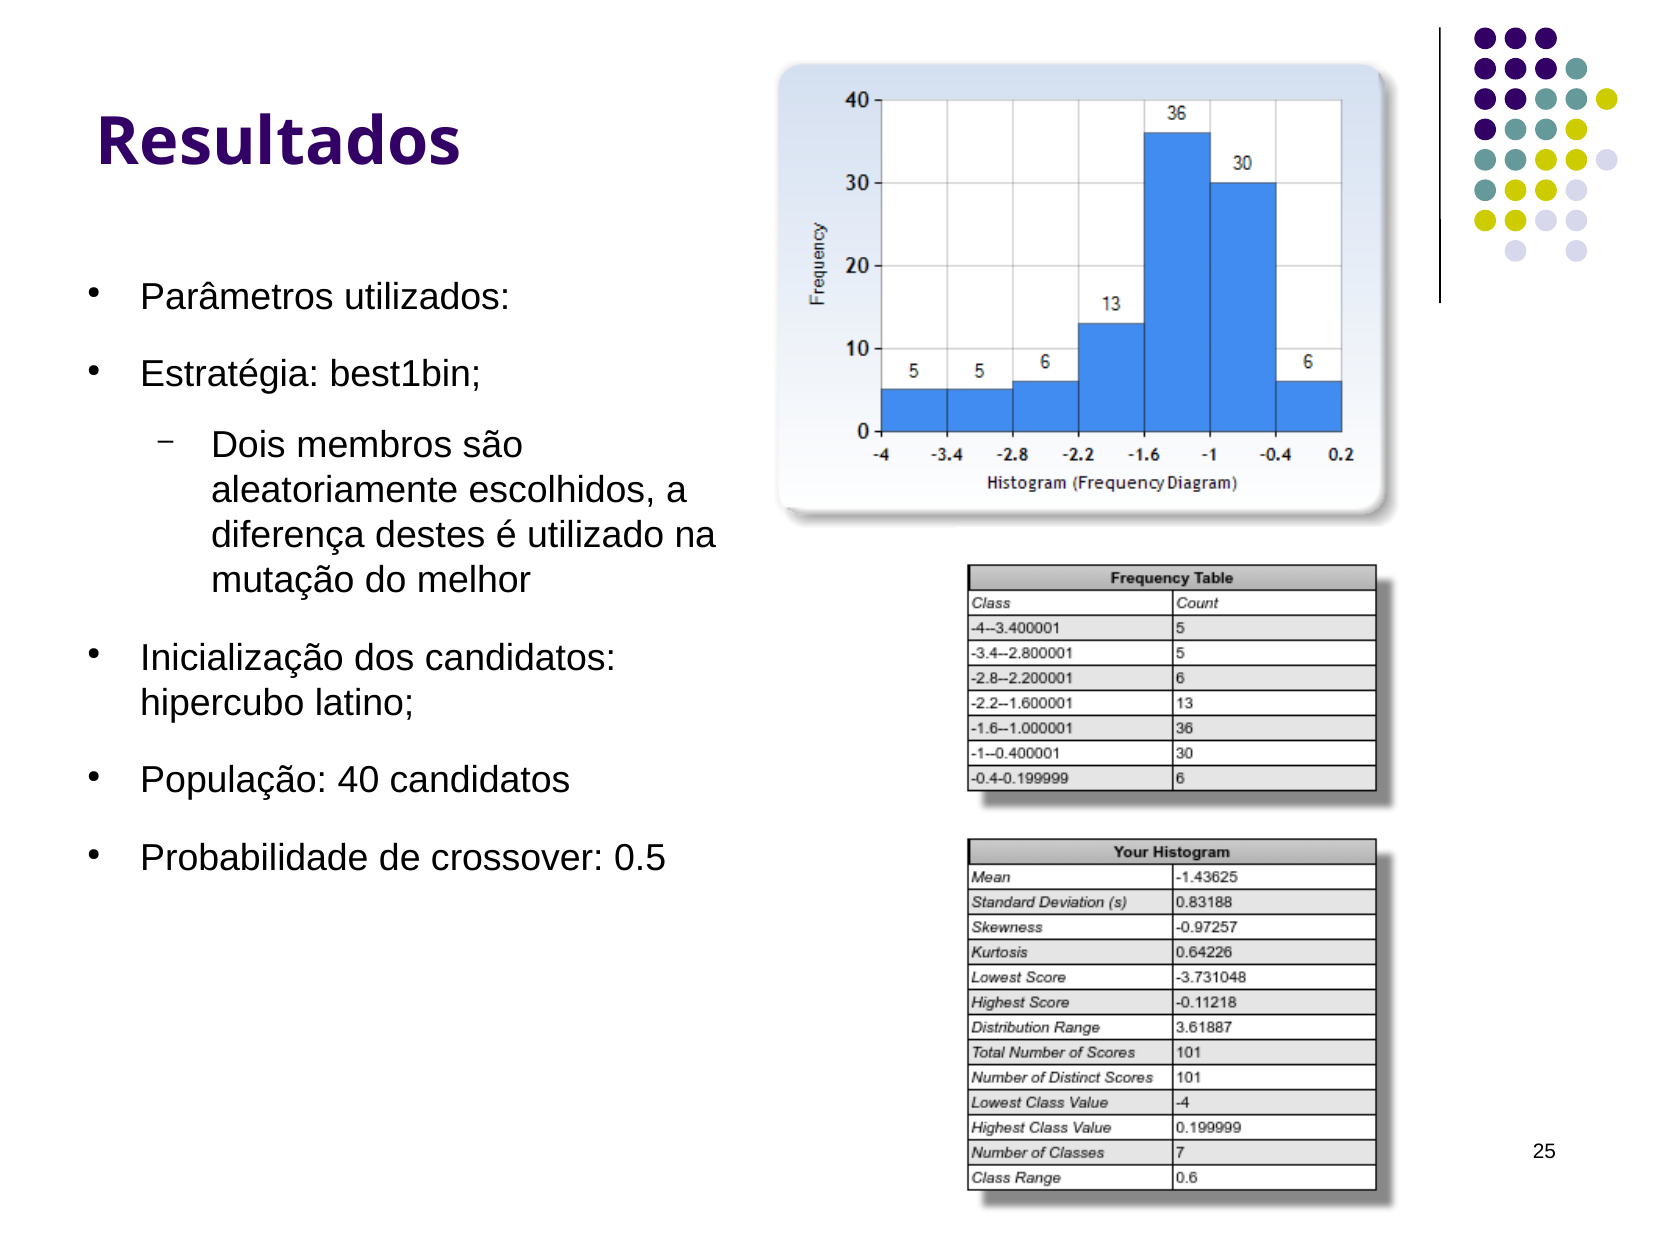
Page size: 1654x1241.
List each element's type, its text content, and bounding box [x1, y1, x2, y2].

list Parâmetros utilizados: Estratégia: best1bin; Dois membros são aleatoriamente escolhidos, a diferença destes é utilizado na mutação do melhor Inicialização dos candidatos: hipercubo latino; População: 40 candidatos Probabilidade de crossover: 0.5 [54, 264, 746, 1175]
picture [773, 59, 1399, 1227]
slide_number <número> [1399, 1129, 1571, 1213]
title Resultados [80, 45, 1445, 186]
